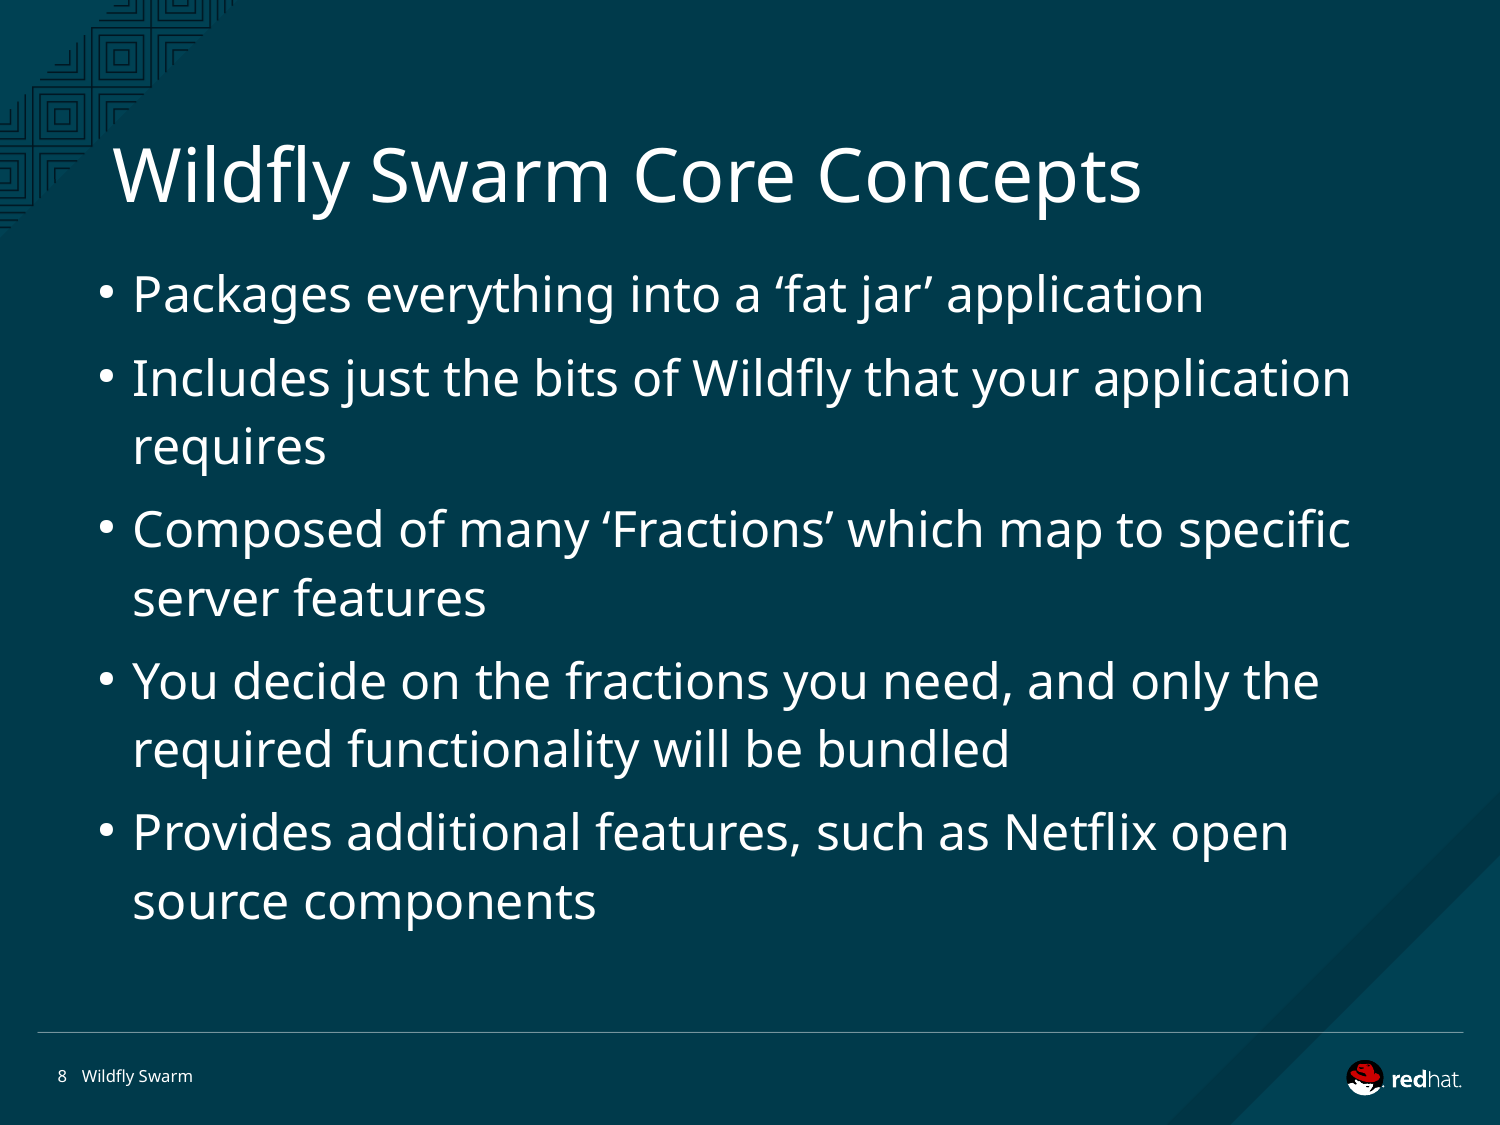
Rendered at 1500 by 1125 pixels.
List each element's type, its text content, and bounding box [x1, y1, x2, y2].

title Wildfly Swarm Core Concepts [112, 0, 1388, 225]
text_box Packages everything into a ‘fat jar’ application Includes just the bits of Wildfly that your application requires Composed of many ‘Fractions’ which map to specific server features You decide on the fractions you need, and only the required functionality will be bundled Provides additional features, such as Netflix open source components [97, 259, 1441, 961]
